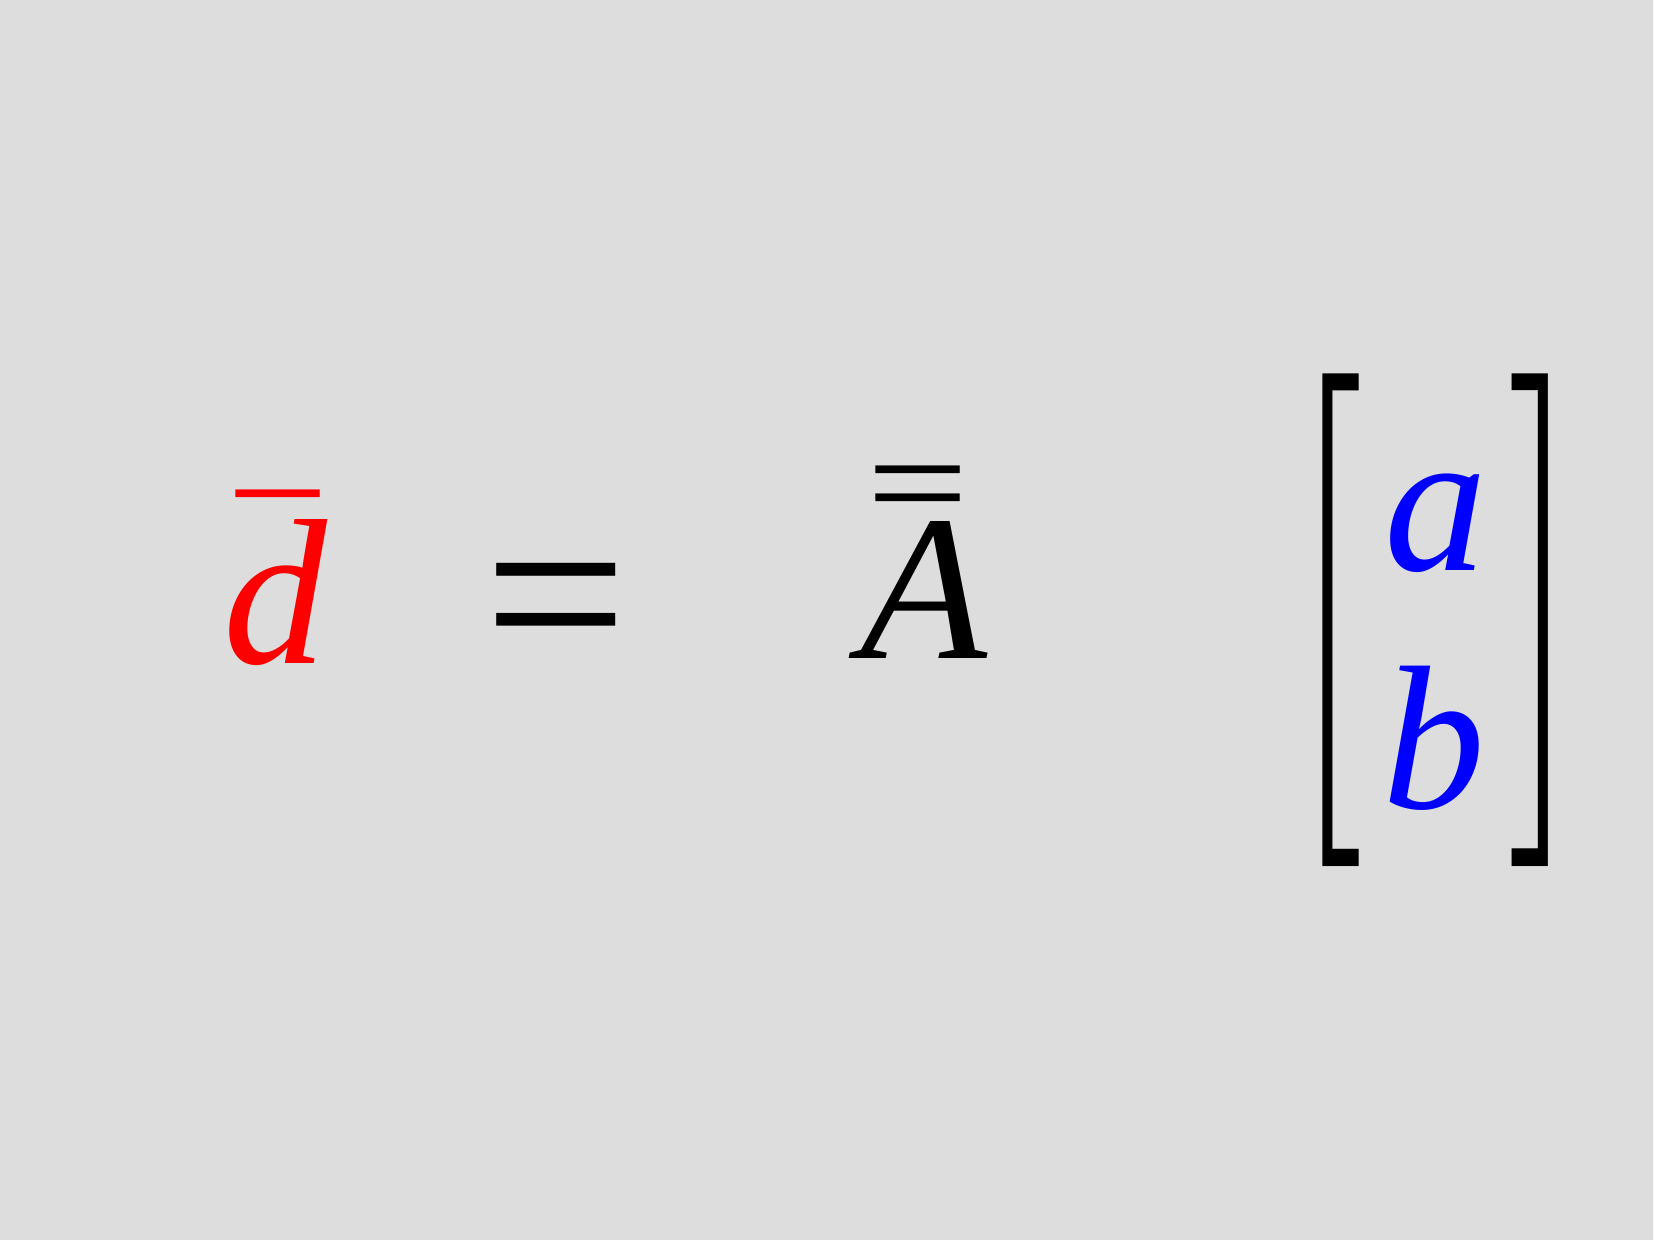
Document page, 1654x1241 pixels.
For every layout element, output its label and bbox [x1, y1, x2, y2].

chart [212, 478, 344, 709]
text_box [59, 47, 473, 1205]
chart [832, 454, 1005, 705]
chart [473, 47, 637, 1178]
text_box [637, 19, 1300, 1178]
chart [1300, 47, 1571, 1178]
